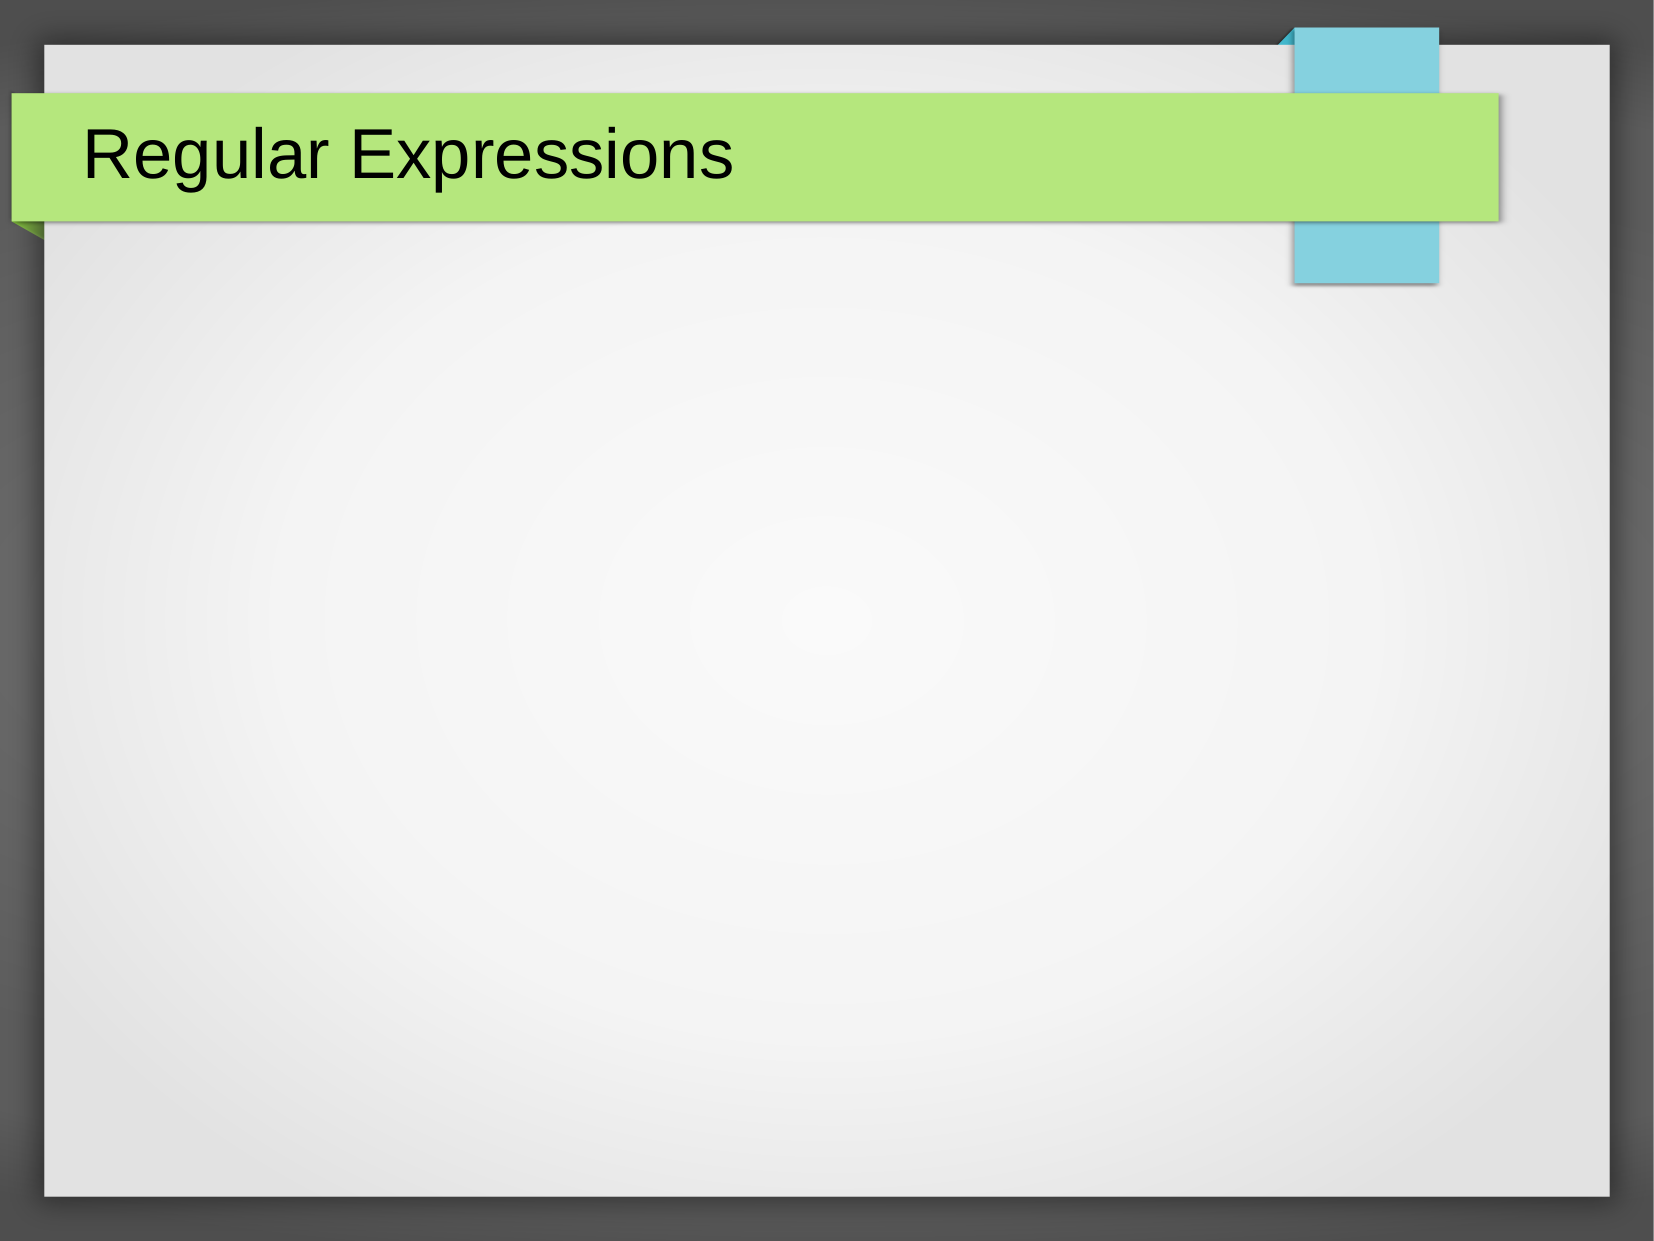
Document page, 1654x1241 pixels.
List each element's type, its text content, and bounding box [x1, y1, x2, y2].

title Regular Expressions [82, 94, 1264, 213]
picture [0, 0, 1654, 1241]
